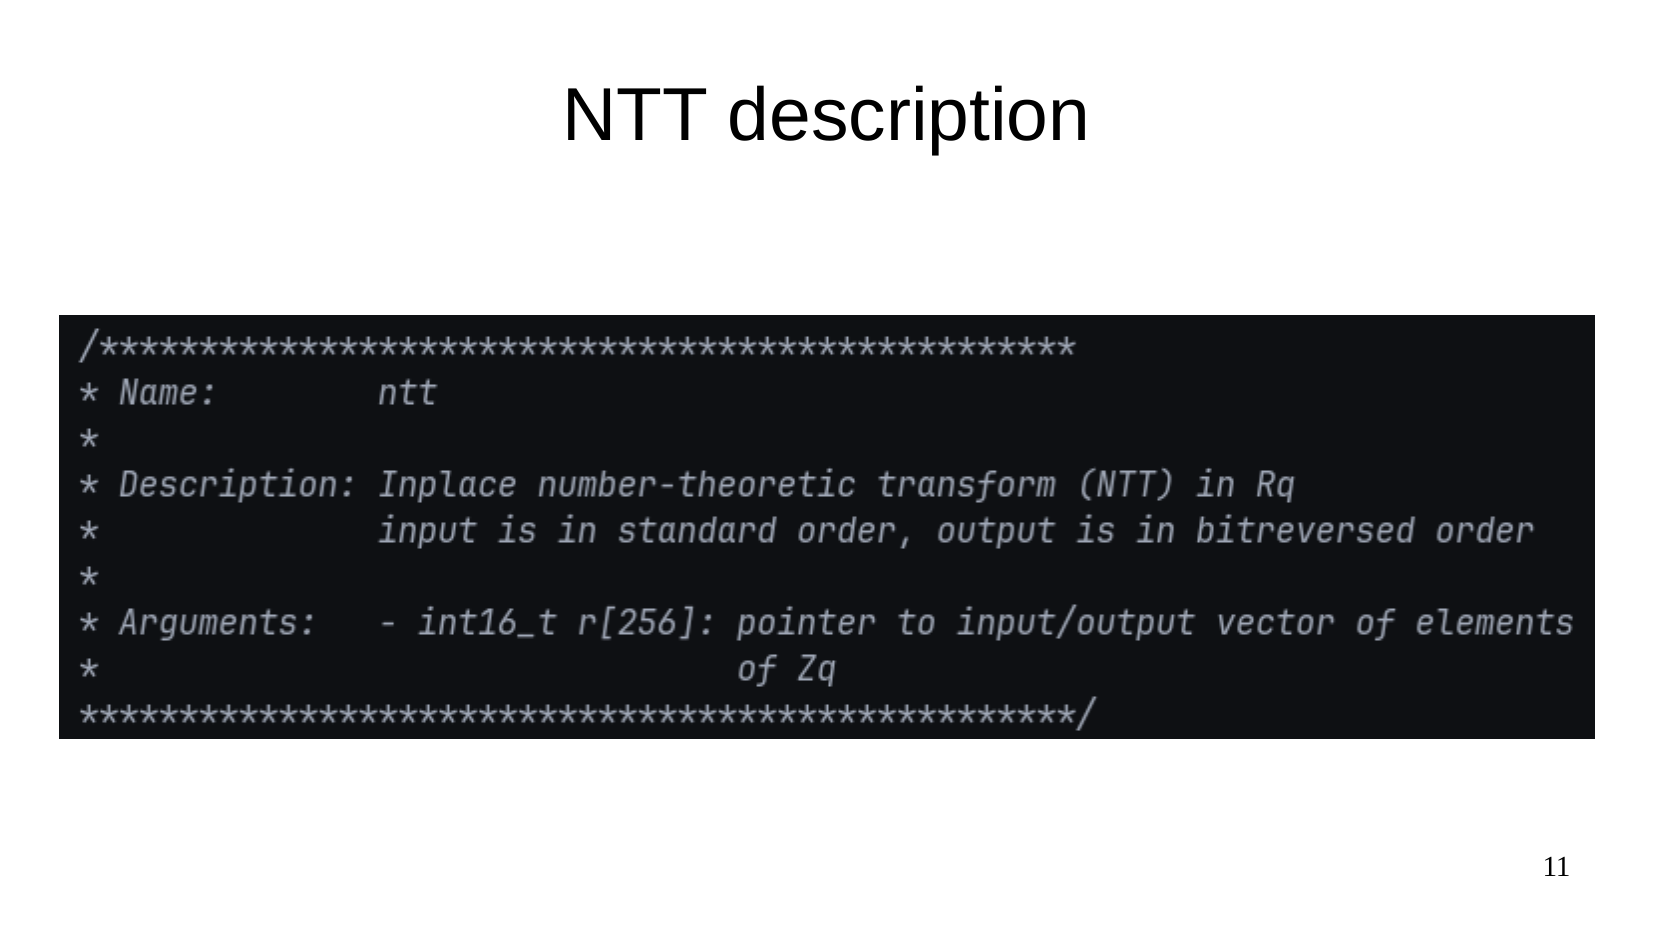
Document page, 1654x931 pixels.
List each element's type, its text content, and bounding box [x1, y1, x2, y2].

title NTT description [82, 69, 1571, 160]
picture [59, 315, 1595, 739]
